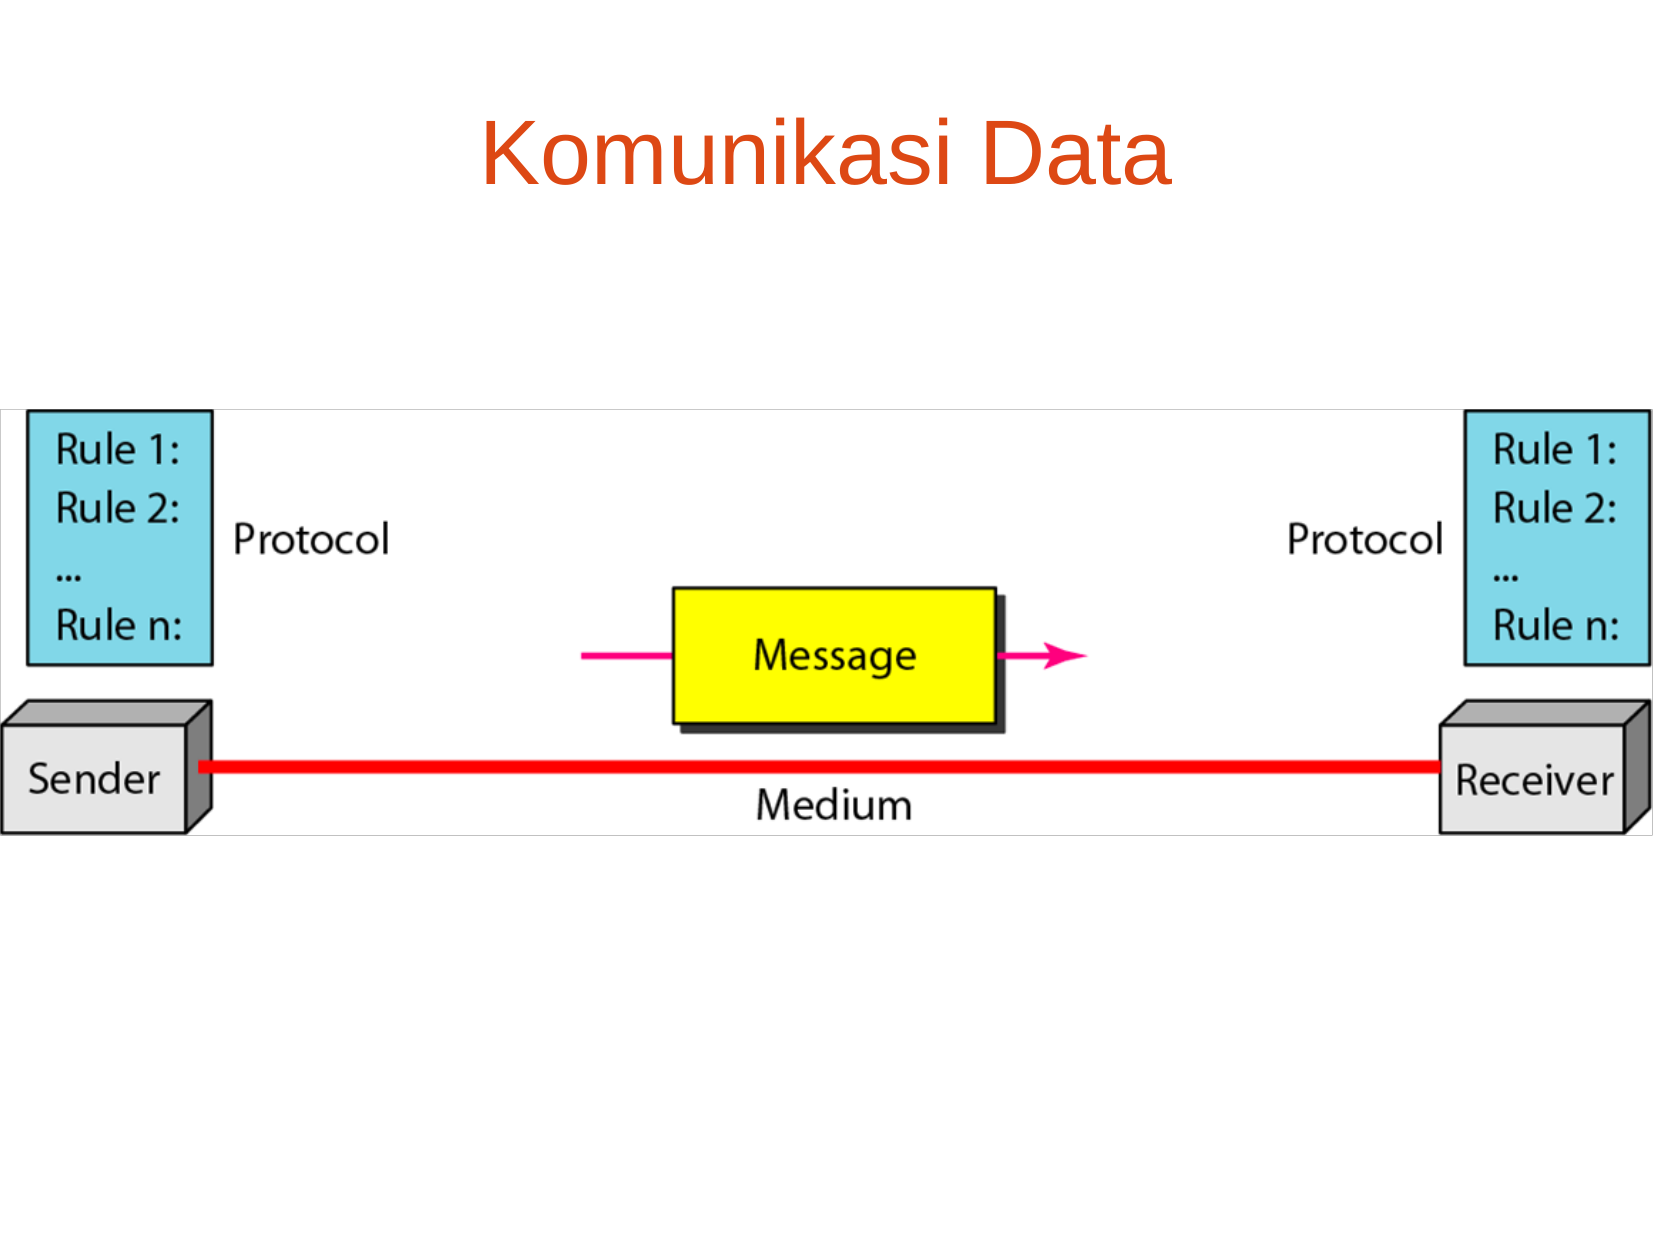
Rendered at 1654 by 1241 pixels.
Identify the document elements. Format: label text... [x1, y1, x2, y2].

title Komunikasi Data [82, 49, 1571, 257]
picture [0, 408, 1654, 837]
